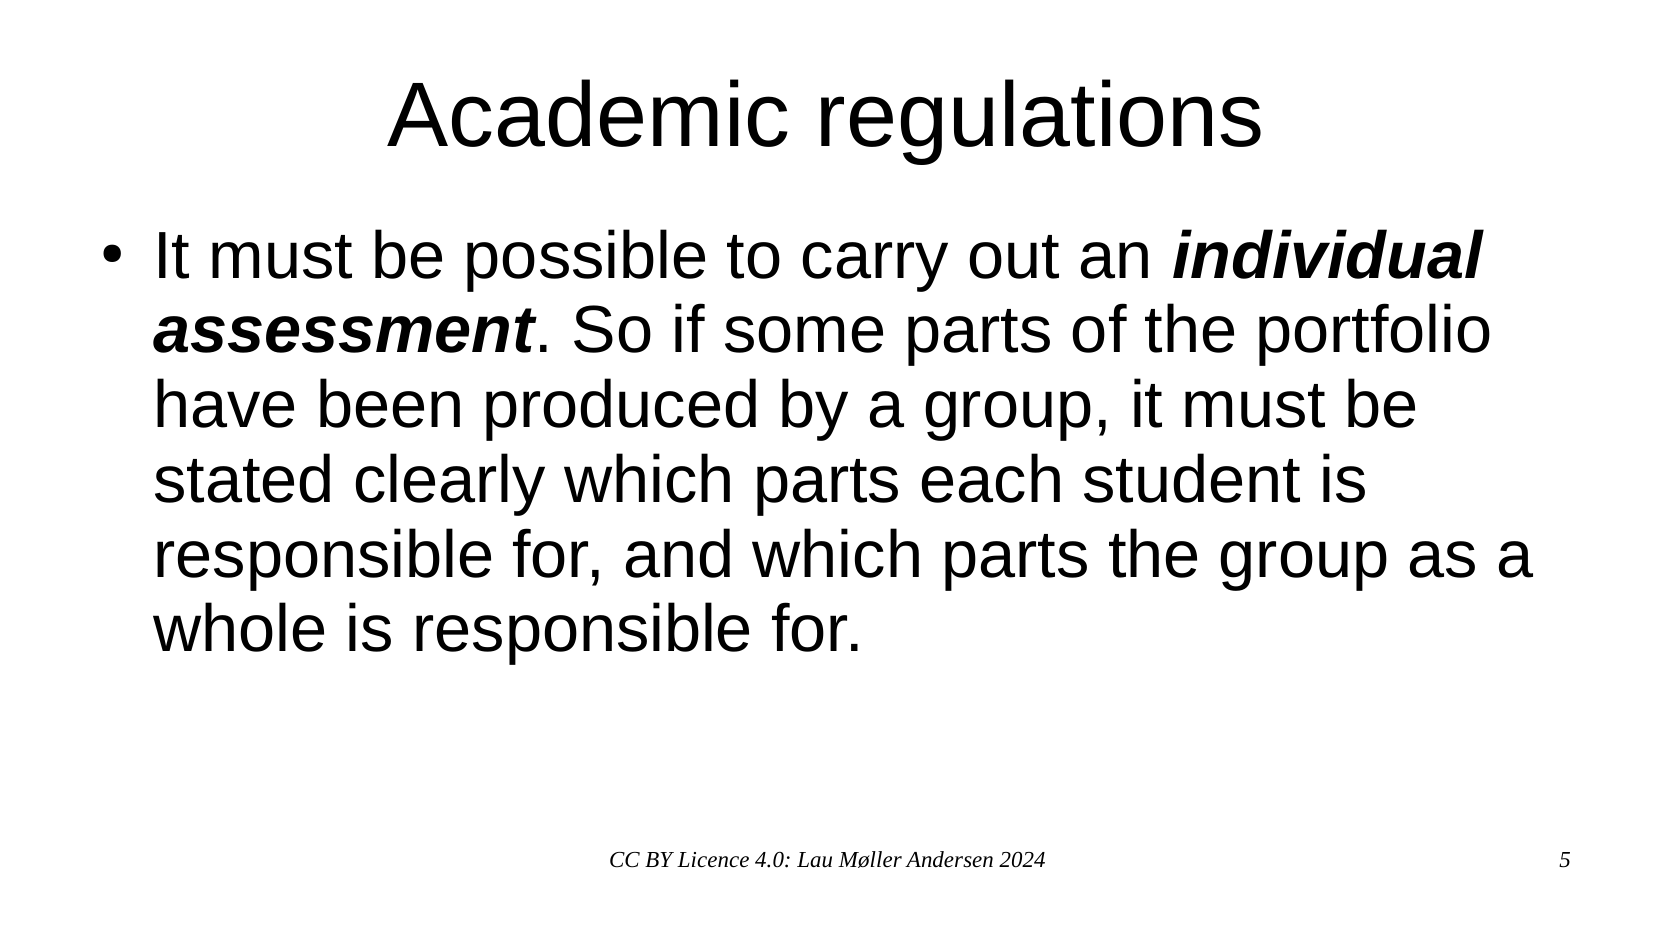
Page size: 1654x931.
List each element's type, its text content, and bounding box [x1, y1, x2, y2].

title Academic regulations [82, 37, 1571, 193]
list It must be possible to carry out an individual assessment. So if some parts of the portfolio have been produced by a group, it must be stated clearly which parts each student is responsible for, and which parts the group as a whole is responsible for. [82, 217, 1571, 758]
